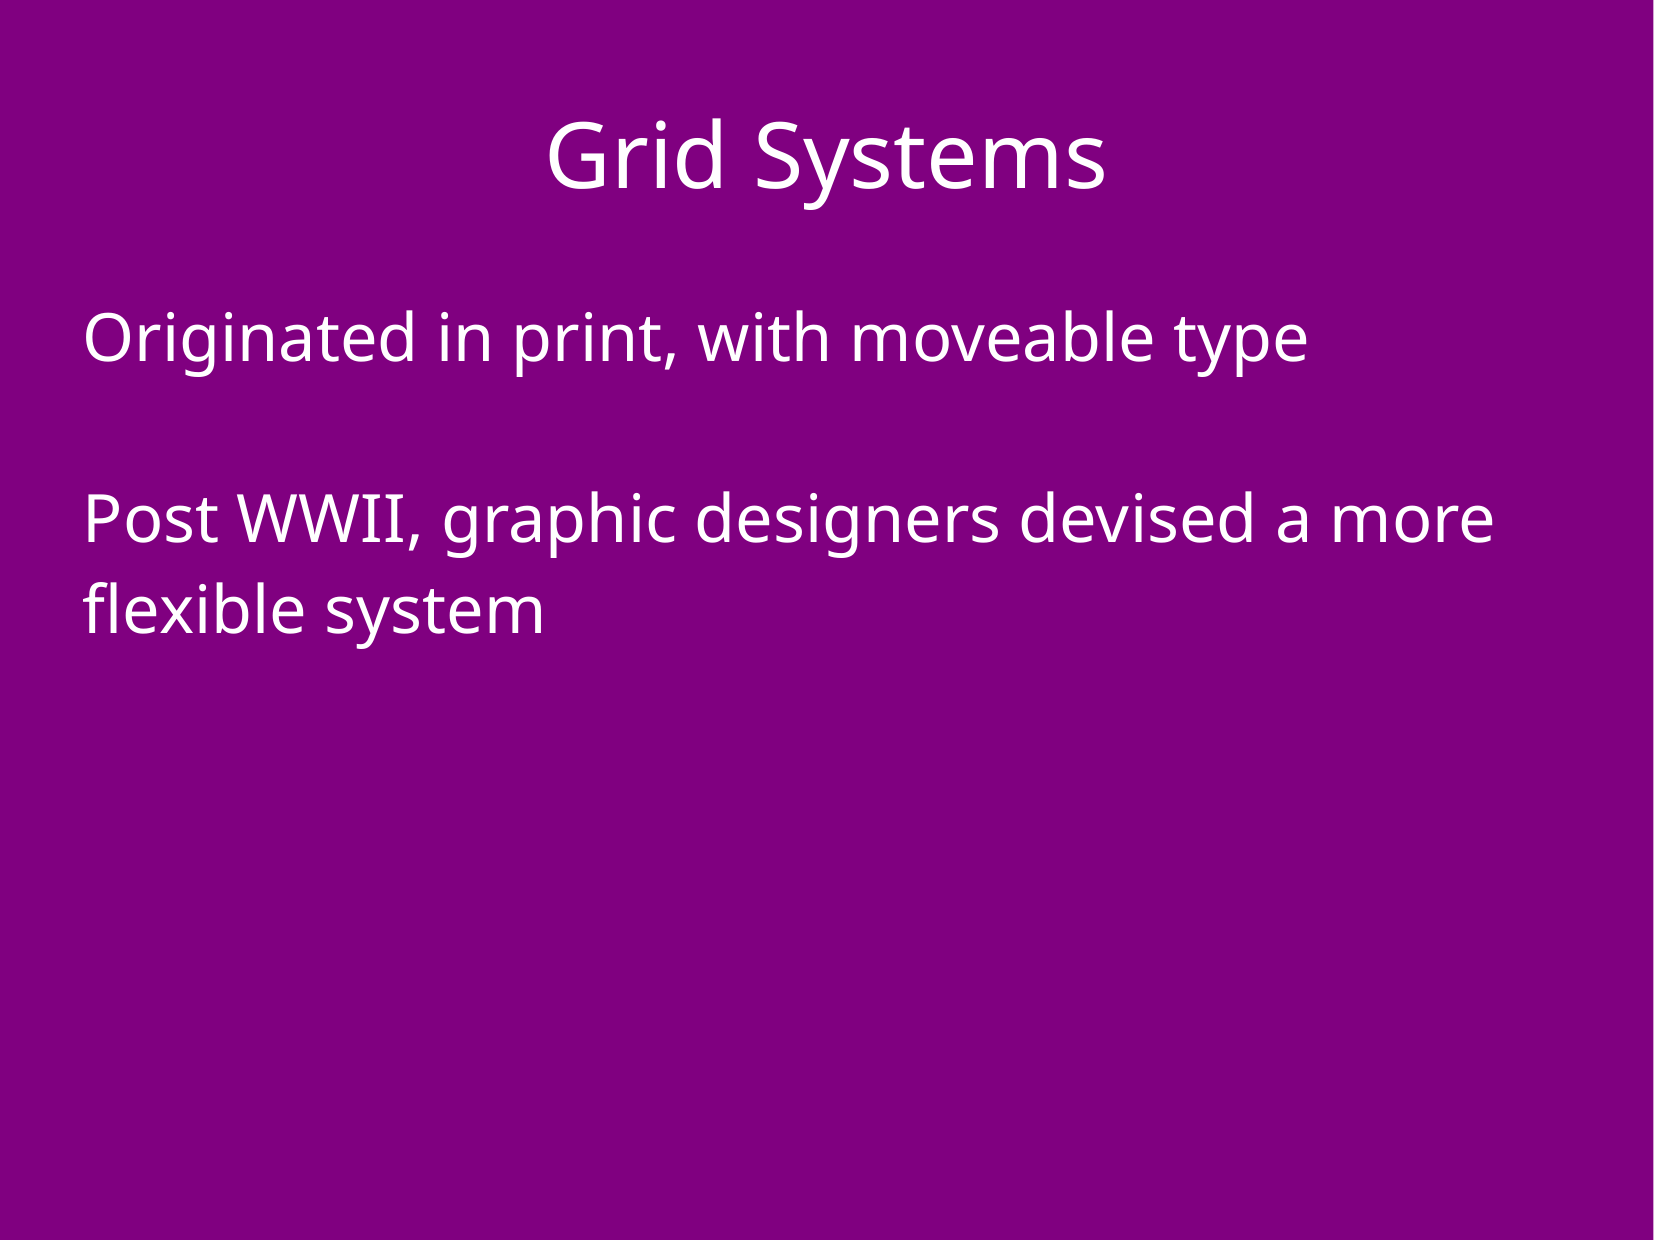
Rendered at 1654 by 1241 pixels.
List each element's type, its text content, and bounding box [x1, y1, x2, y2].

title Grid Systems [82, 56, 1571, 250]
subtitle Originated in print, with moveable type Post WWII, graphic designers devised a more flexible system [82, 290, 1571, 1109]
